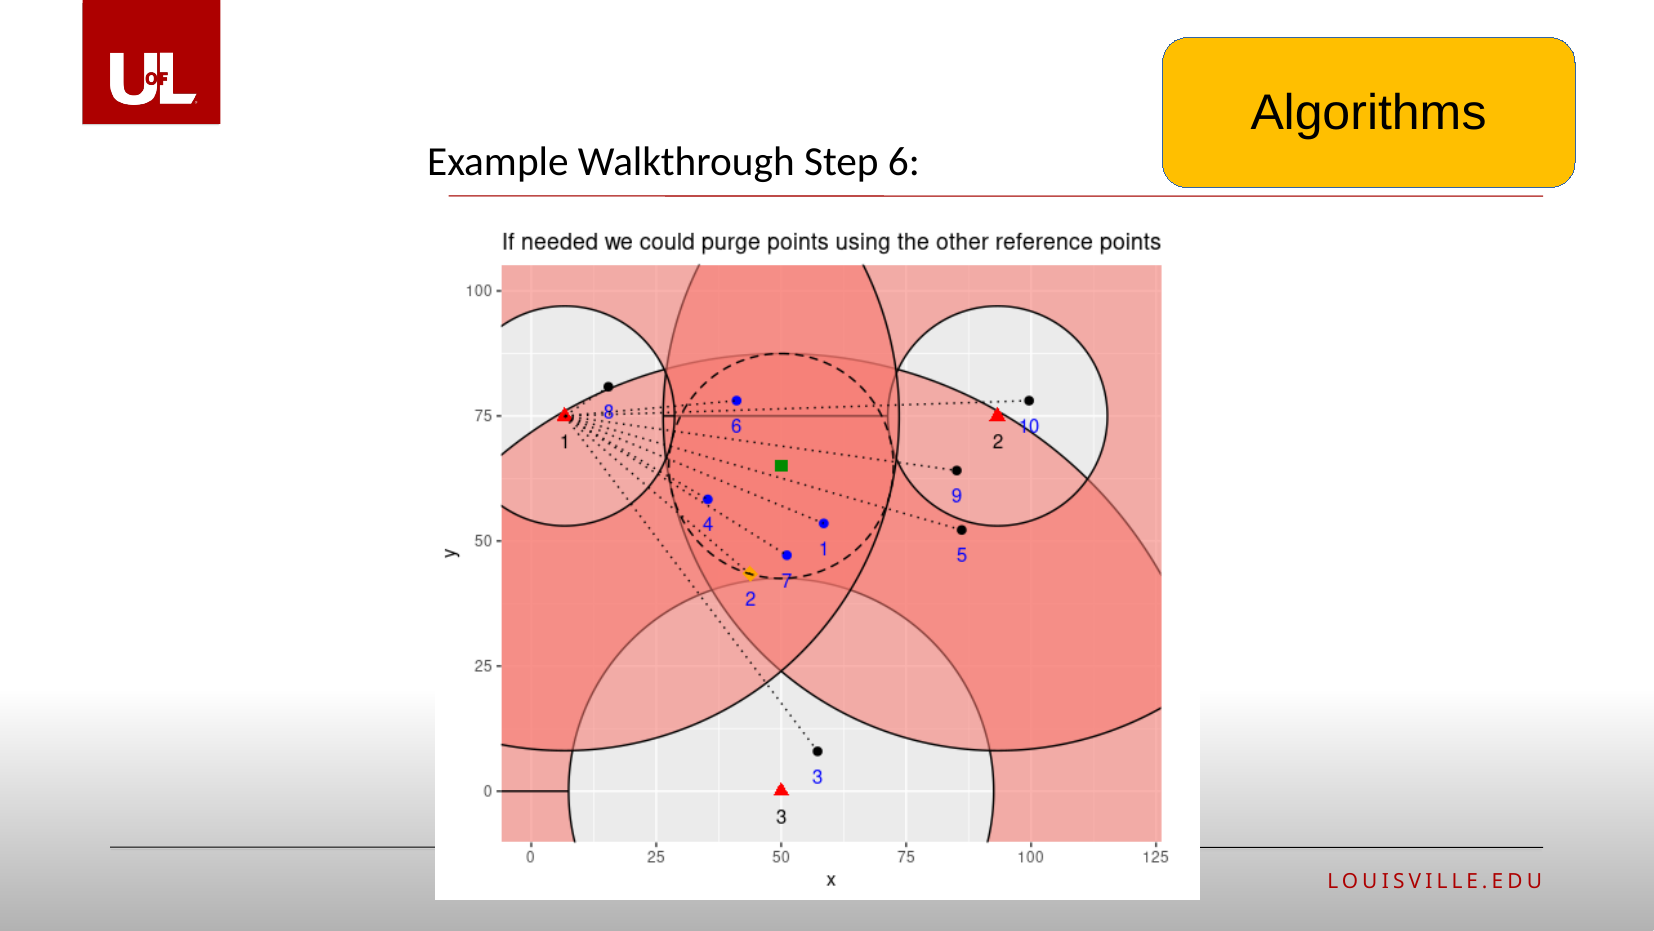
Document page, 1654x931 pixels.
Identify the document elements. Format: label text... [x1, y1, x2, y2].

picture [435, 225, 1200, 901]
title Example Walkthrough Step 6: [427, 134, 1544, 197]
picture [110, 52, 198, 105]
text_box Algorithms [1162, 37, 1576, 188]
